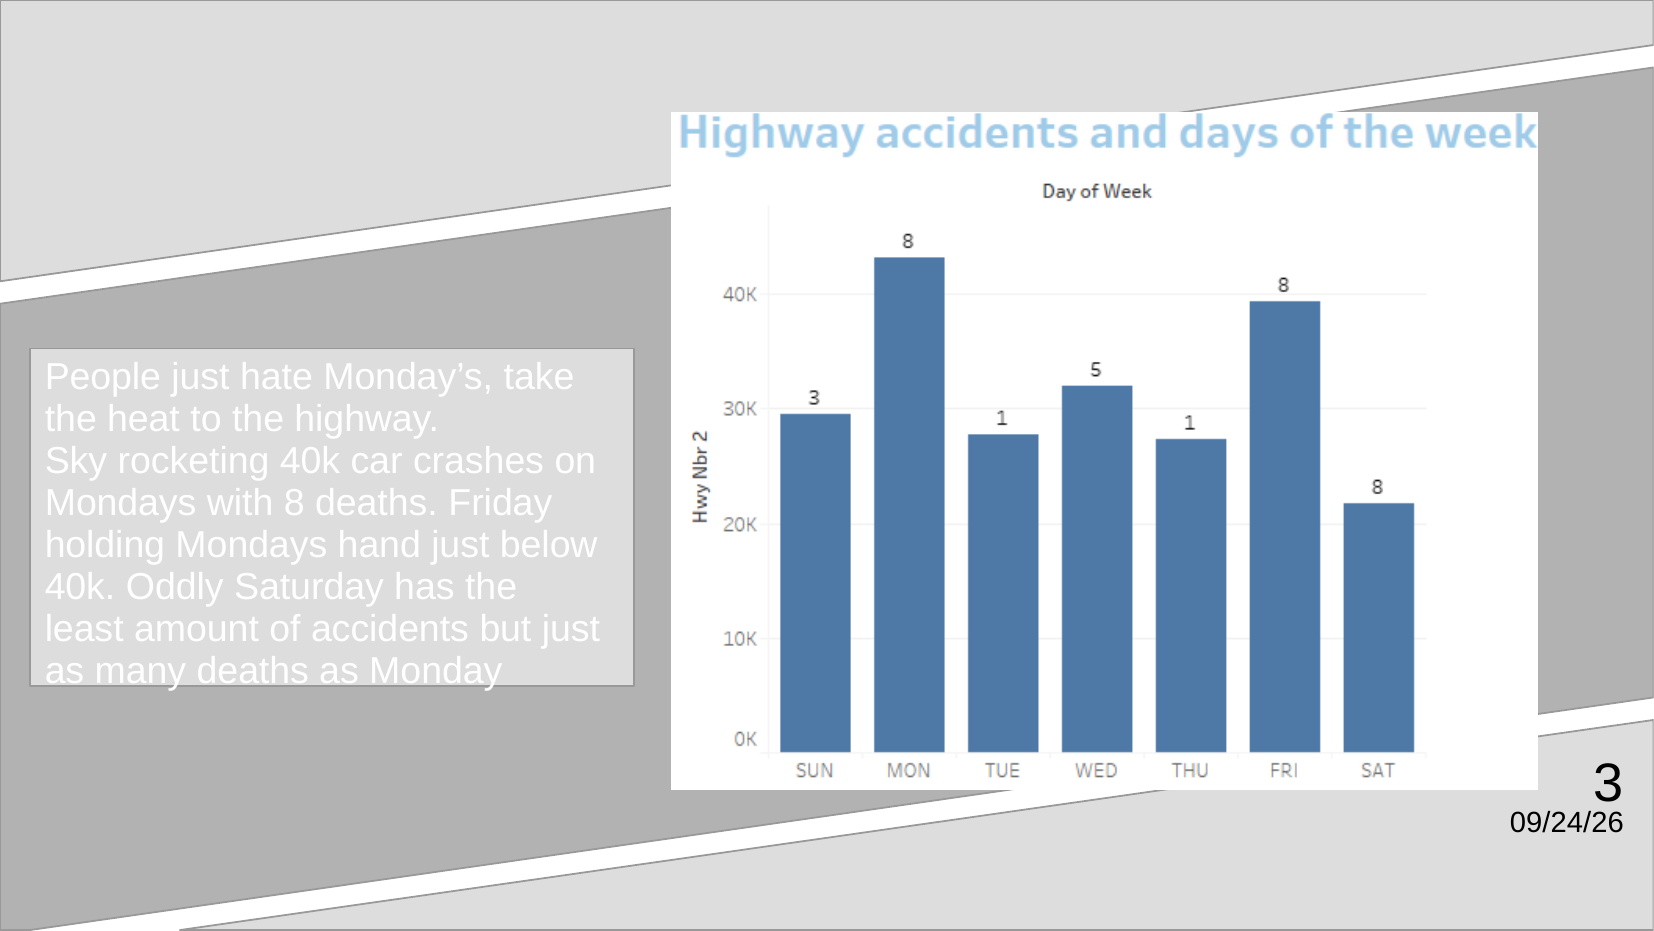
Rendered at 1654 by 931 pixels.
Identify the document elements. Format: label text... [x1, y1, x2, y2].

text_box People just hate Monday’s, take the heat to the highway. Sky rocketing 40k car crashes on Mondays with 8 deaths. Friday holding Mondays hand just below 40k. Oddly Saturday has the least amount of accidents but just as many deaths as Monday [30, 348, 634, 686]
picture [671, 112, 1538, 790]
